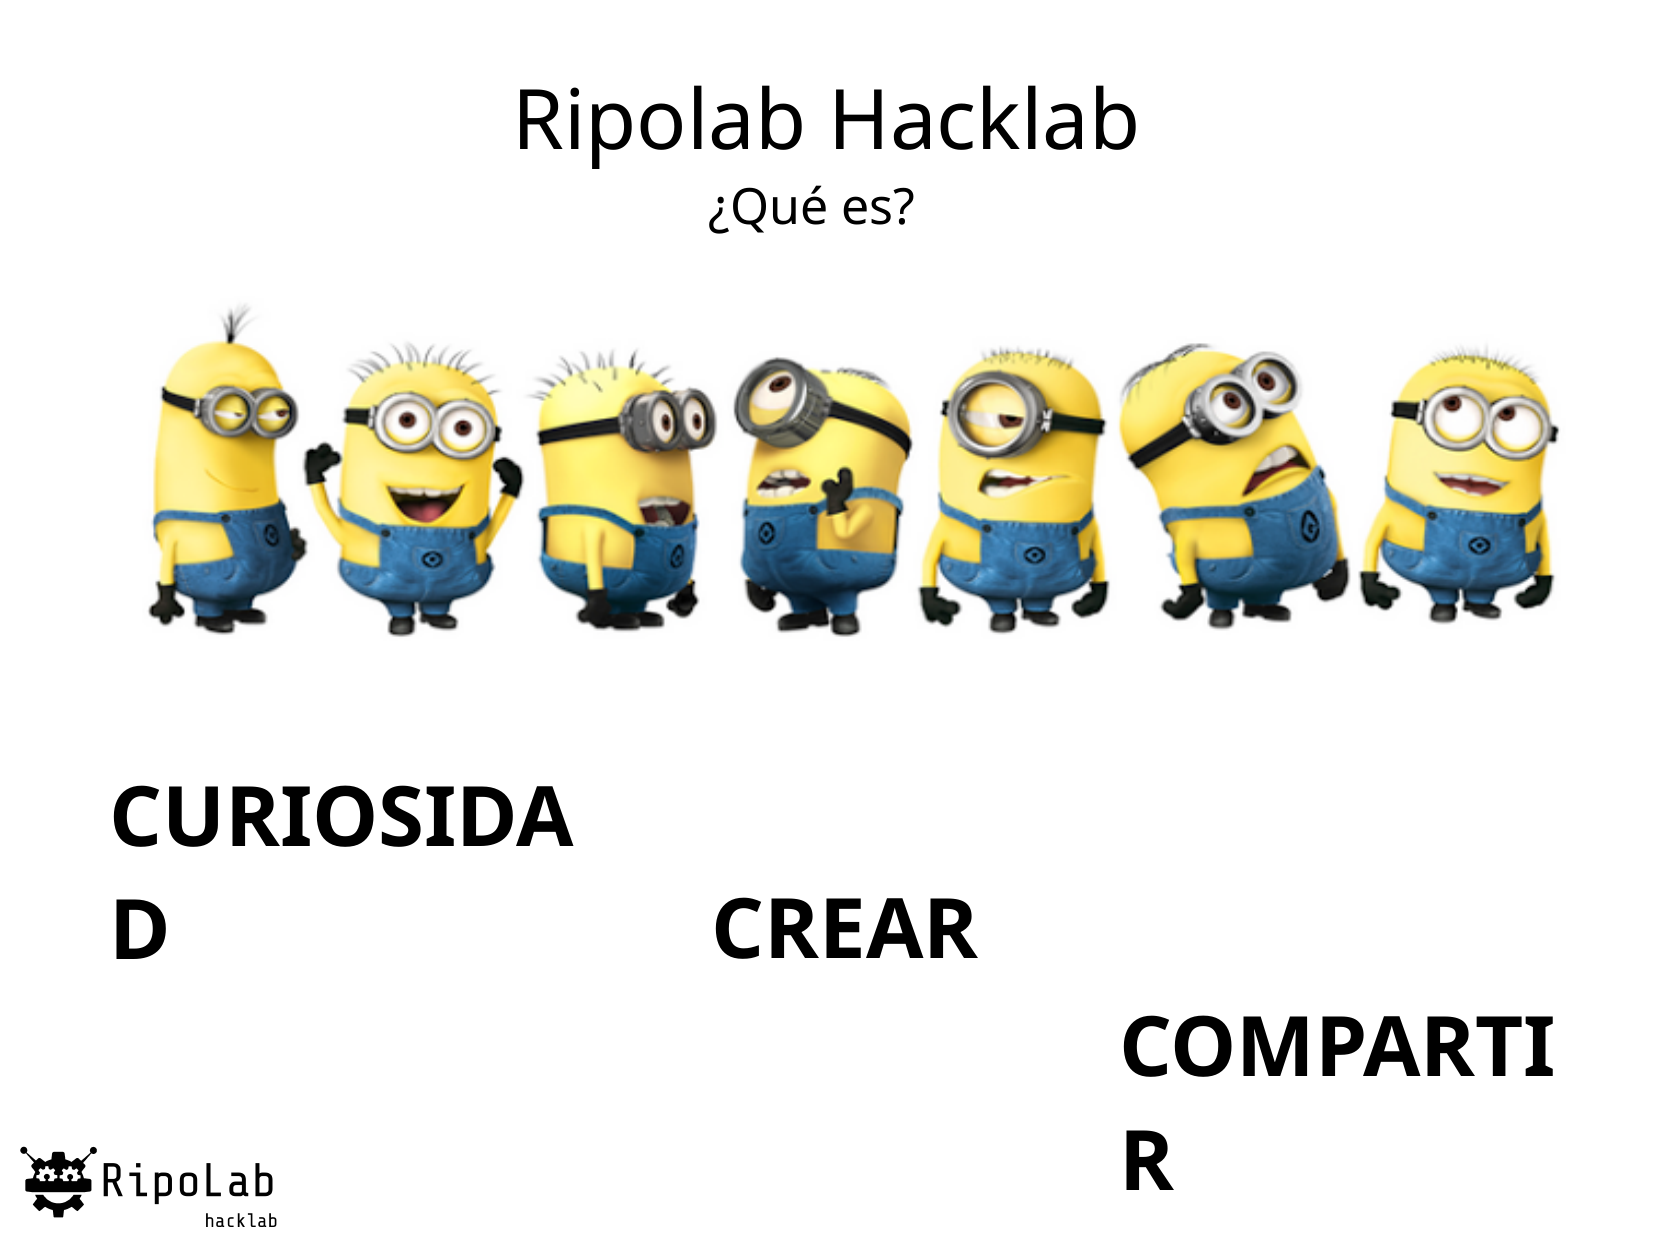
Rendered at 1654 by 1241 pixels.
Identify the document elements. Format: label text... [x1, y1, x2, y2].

picture [17, 1139, 278, 1227]
text_box ¿Qué es? [693, 222, 960, 248]
text_box COMPARTIR [1104, 980, 1577, 1090]
picture [59, 248, 1596, 641]
title Ripolab Hacklab [82, 13, 1571, 222]
text_box CURIOSIDAD [94, 750, 626, 859]
text_box CREAR [696, 862, 1028, 972]
